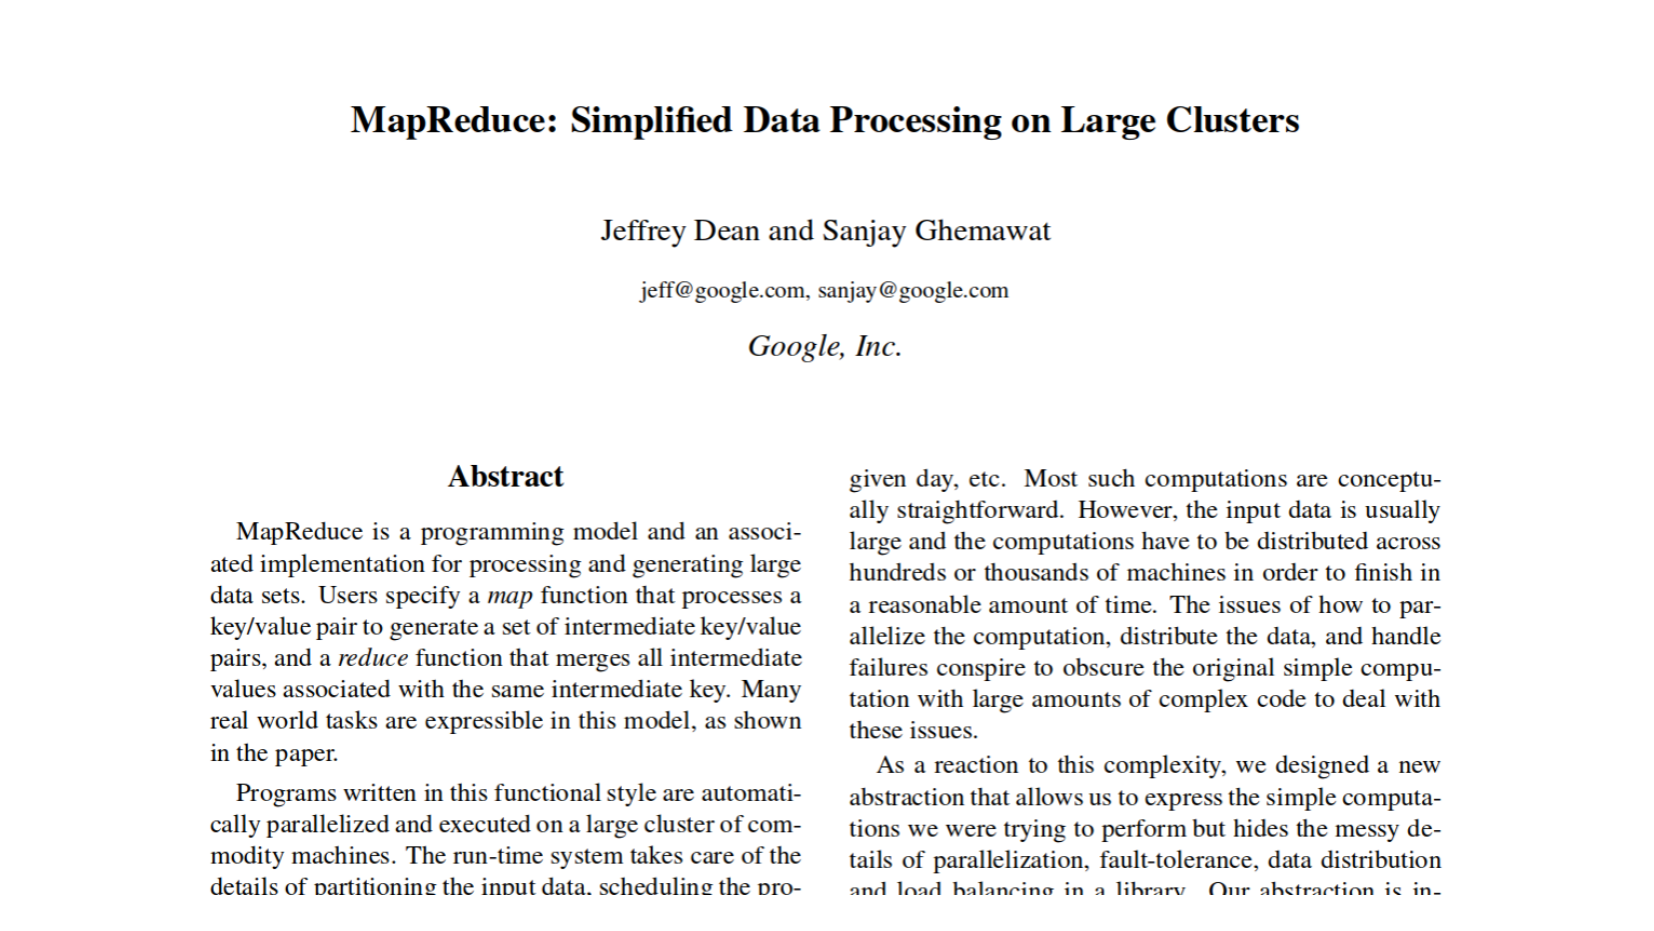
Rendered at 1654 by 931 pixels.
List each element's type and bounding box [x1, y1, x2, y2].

picture [165, 35, 1488, 895]
